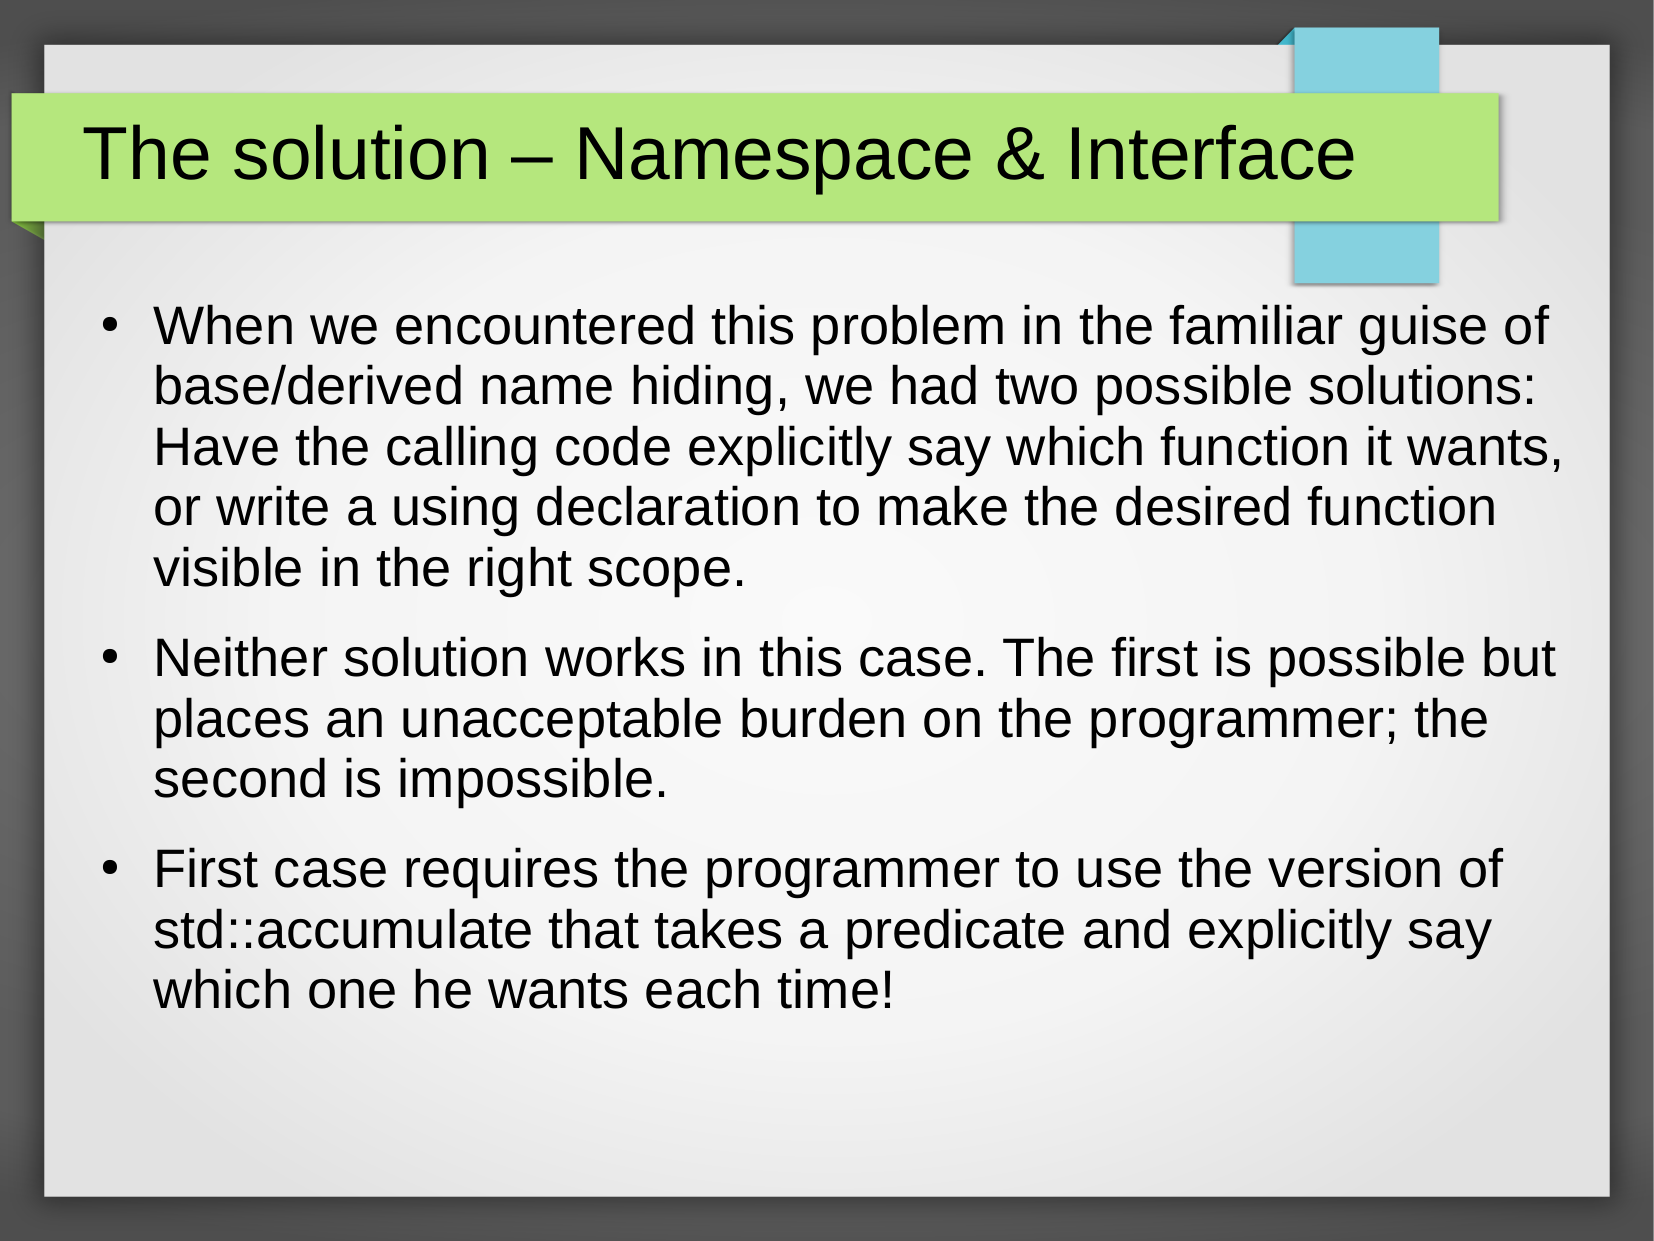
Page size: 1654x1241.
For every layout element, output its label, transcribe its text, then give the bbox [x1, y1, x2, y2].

title The solution – Namespace & Interface [82, 69, 1512, 238]
list When we encountered this problem in the familiar guise of base/derived name hiding, we had two possible solutions: Have the calling code explicitly say which function it wants, or write a using declaration to make the desired function visible in the right scope. Neither solution works in this case. The first is possible but places an unacceptable burden on the programmer; the second is impossible. First case requires the programmer to use the version of std::accumulate that takes a predicate and explicitly say which one he wants each time! [82, 295, 1571, 1130]
picture [0, 0, 1654, 1241]
